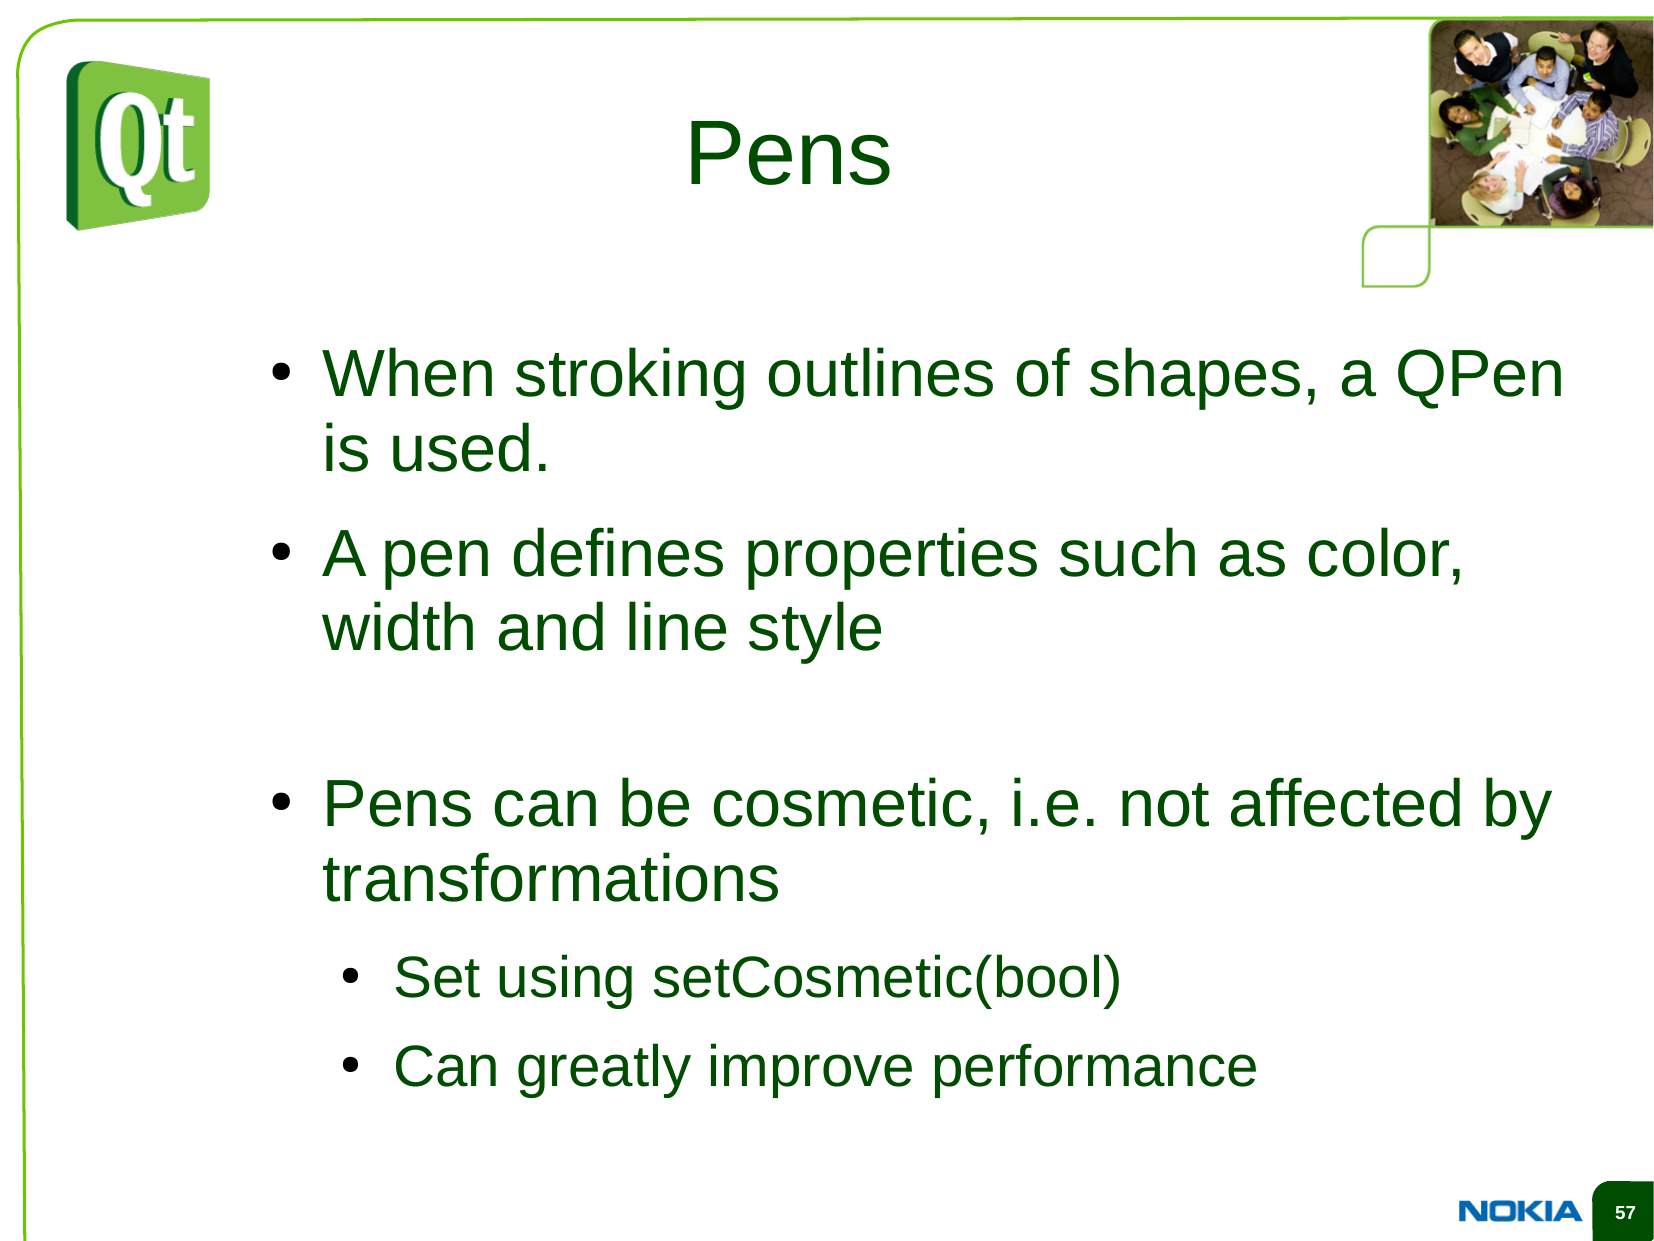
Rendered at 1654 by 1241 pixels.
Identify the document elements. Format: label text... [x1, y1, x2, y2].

title Pens [251, 49, 1327, 257]
list When stroking outlines of shapes, a QPen is used. A pen defines properties such as color, width and line style Pens can be cosmetic, i.e. not affected by transformations Set using setCosmetic(bool) Can greatly improve performance [251, 336, 1571, 1100]
picture [66, 61, 210, 231]
picture [1338, 7, 1654, 308]
picture [1459, 1200, 1583, 1222]
